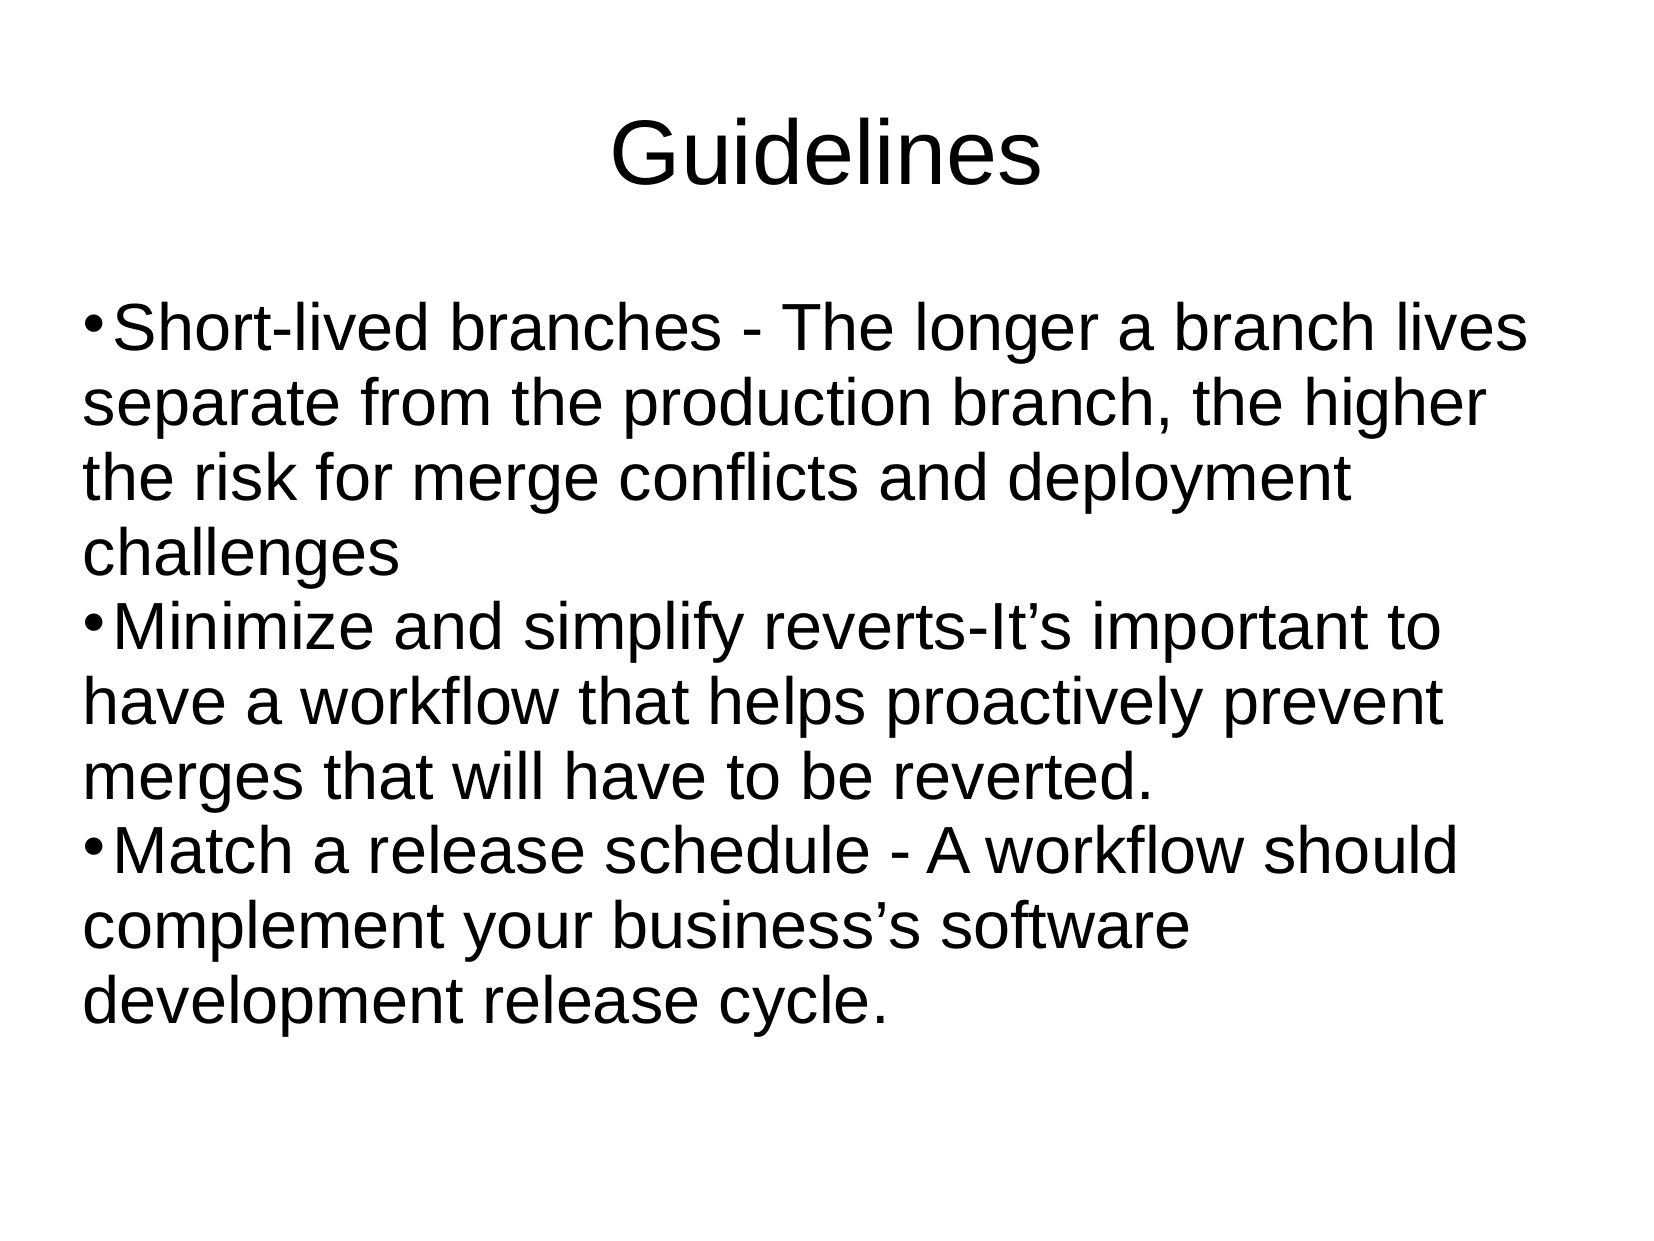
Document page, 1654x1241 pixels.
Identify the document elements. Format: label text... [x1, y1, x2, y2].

text_box Guidelines [82, 49, 1571, 257]
text_box Short-lived branches - The longer a branch lives separate from the production branch, the higher the risk for merge conflicts and deployment challenges Minimize and simplify reverts-It’s important to have a workflow that helps proactively prevent merges that will have to be reverted. Match a release schedule - A workflow should complement your business’s software development release cycle. [82, 290, 1571, 1010]
